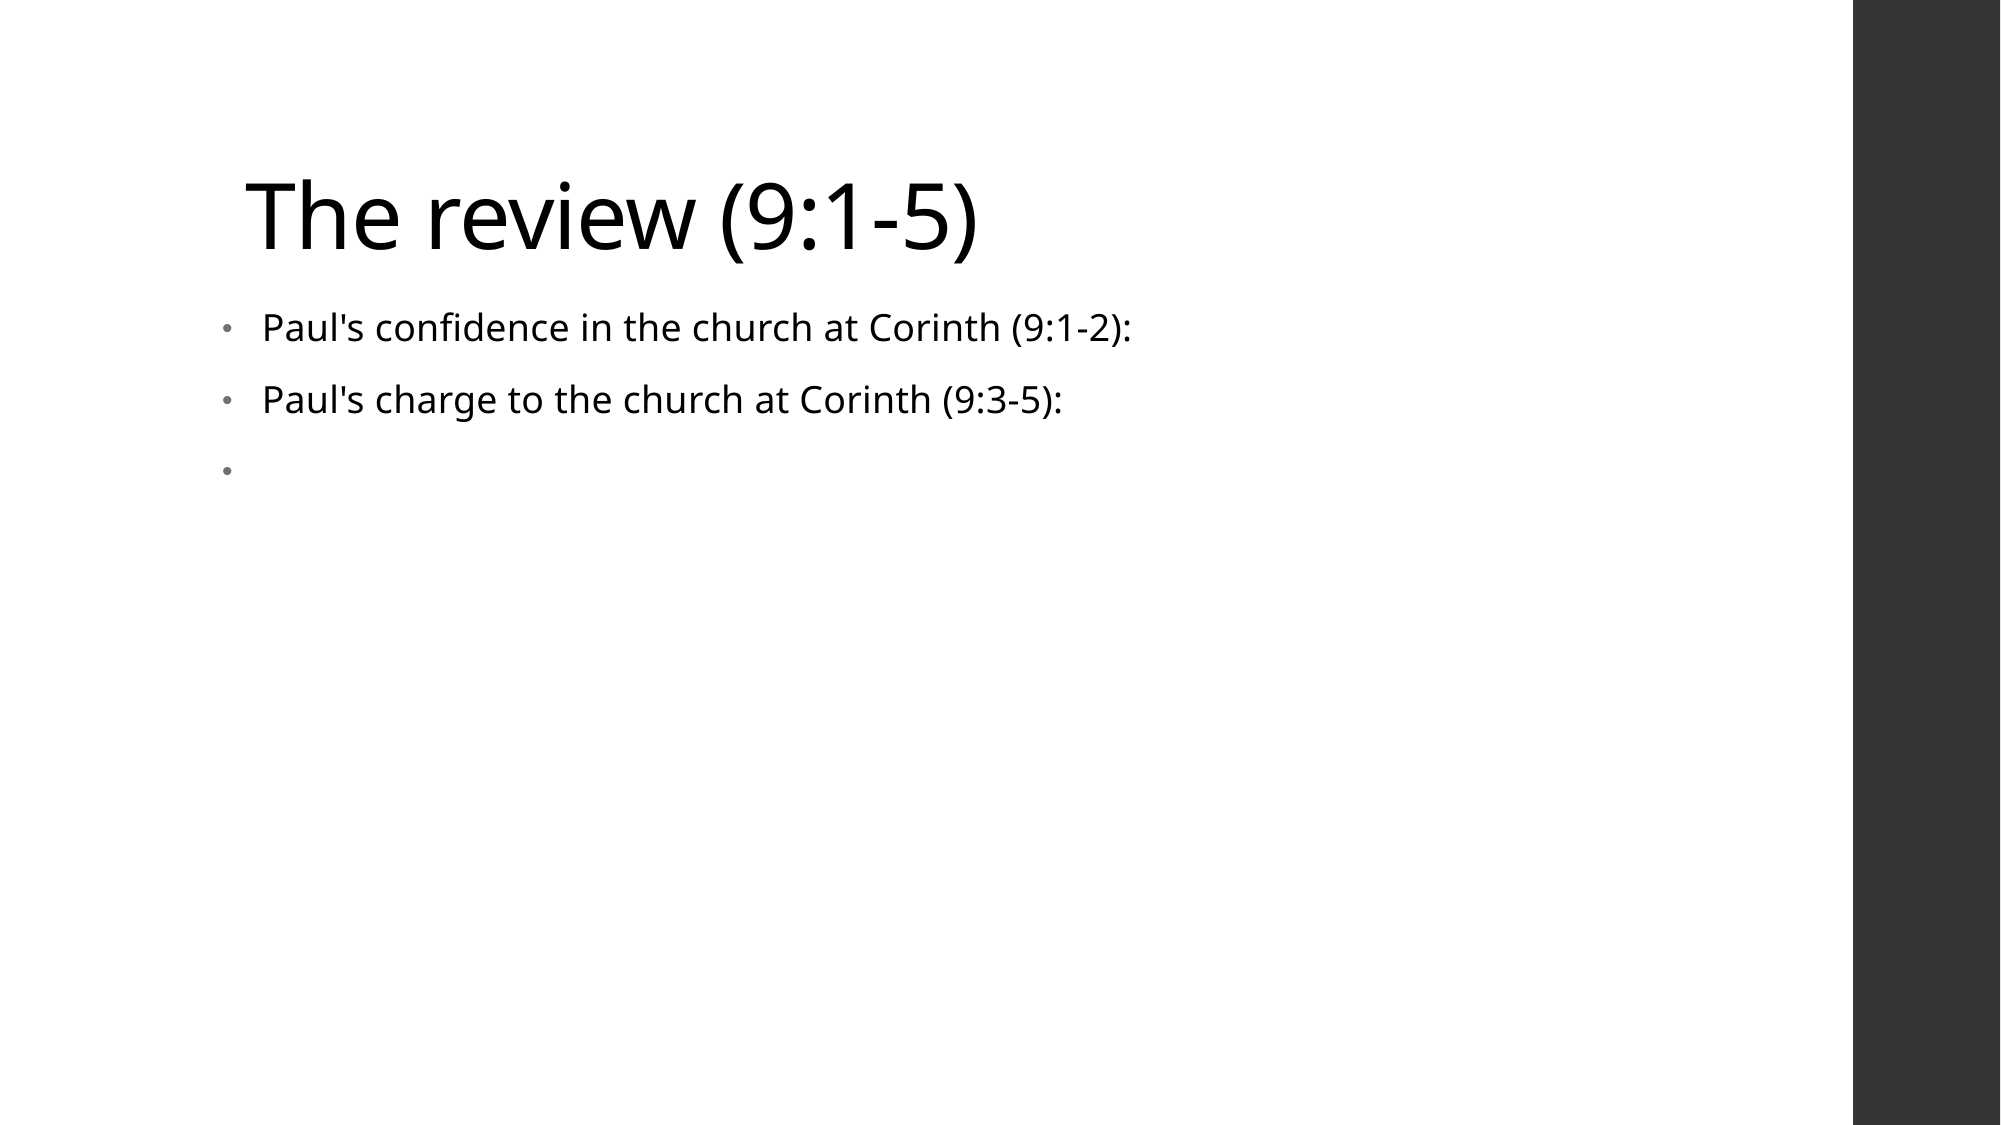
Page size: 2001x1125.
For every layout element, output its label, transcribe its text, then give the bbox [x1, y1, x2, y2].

title The review (9:1-5) [206, 60, 1797, 278]
list Paul's confidence in the church at Corinth (9:1-2): Paul's charge to the church at Corinth (9:3-5): [206, 299, 1617, 1014]
